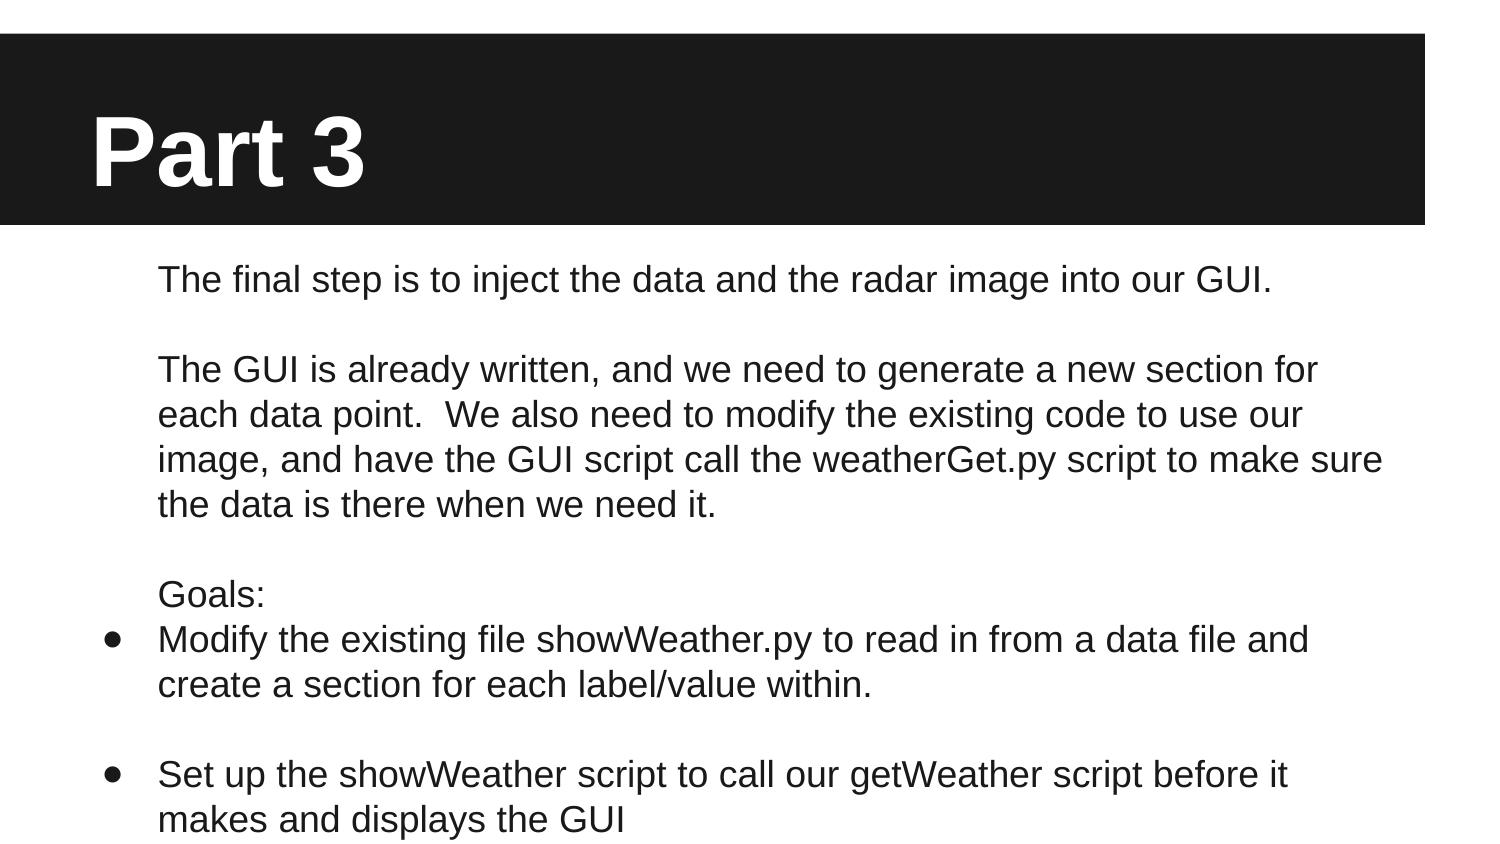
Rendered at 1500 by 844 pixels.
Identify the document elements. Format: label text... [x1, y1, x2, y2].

title Part 3 [75, 33, 1425, 221]
list The final step is to inject the data and the radar image into our GUI. The GUI is already written, and we need to generate a new section for each data point. We also need to modify the existing code to use our image, and have the GUI script call the weatherGet.py script to make sure the data is there when we need it. Goals: Modify the existing file showWeather.py to read in from a data file and create a section for each label/value within. Set up the showWeather script to call our getWeather script before it makes and displays the GUI [67, 239, 1418, 838]
